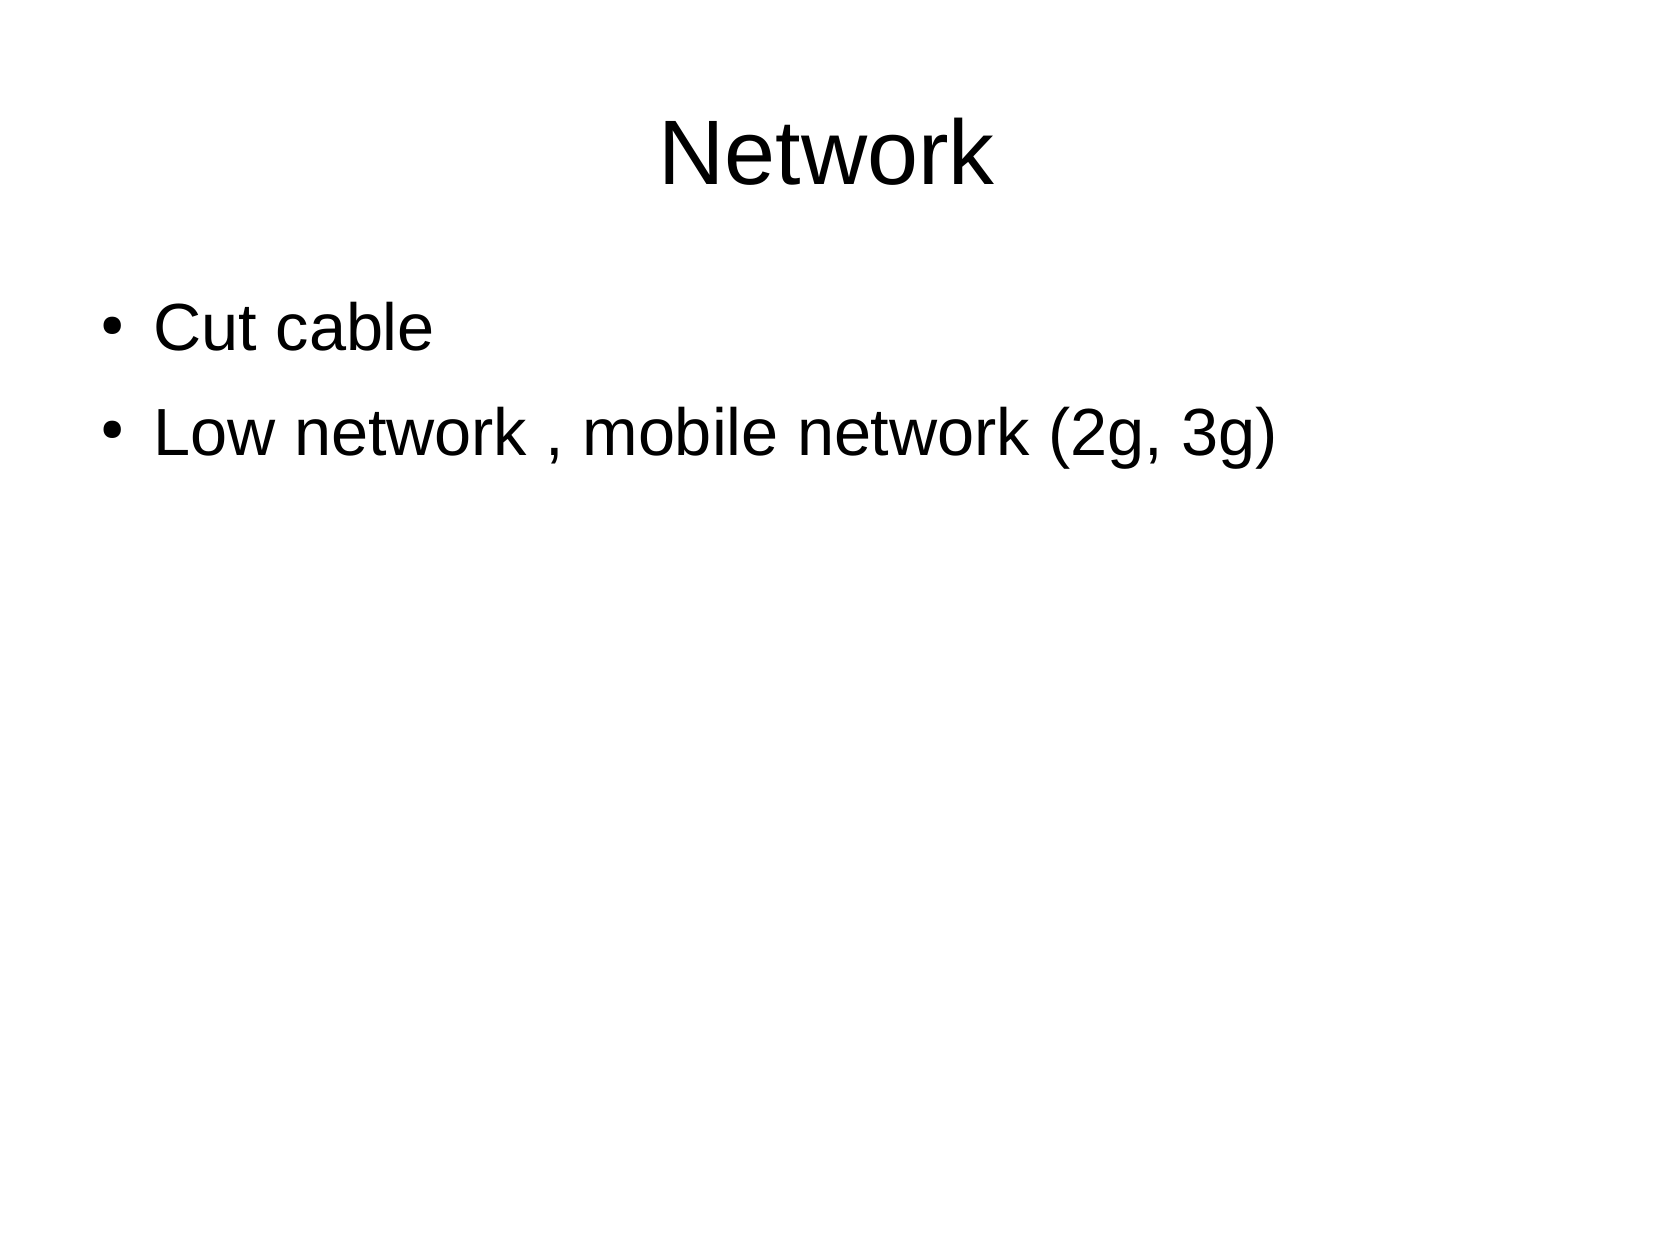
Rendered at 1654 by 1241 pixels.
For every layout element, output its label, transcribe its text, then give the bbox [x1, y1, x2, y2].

list Cut cable Low network , mobile network (2g, 3g) [82, 290, 1571, 1010]
title Network [82, 49, 1571, 257]
